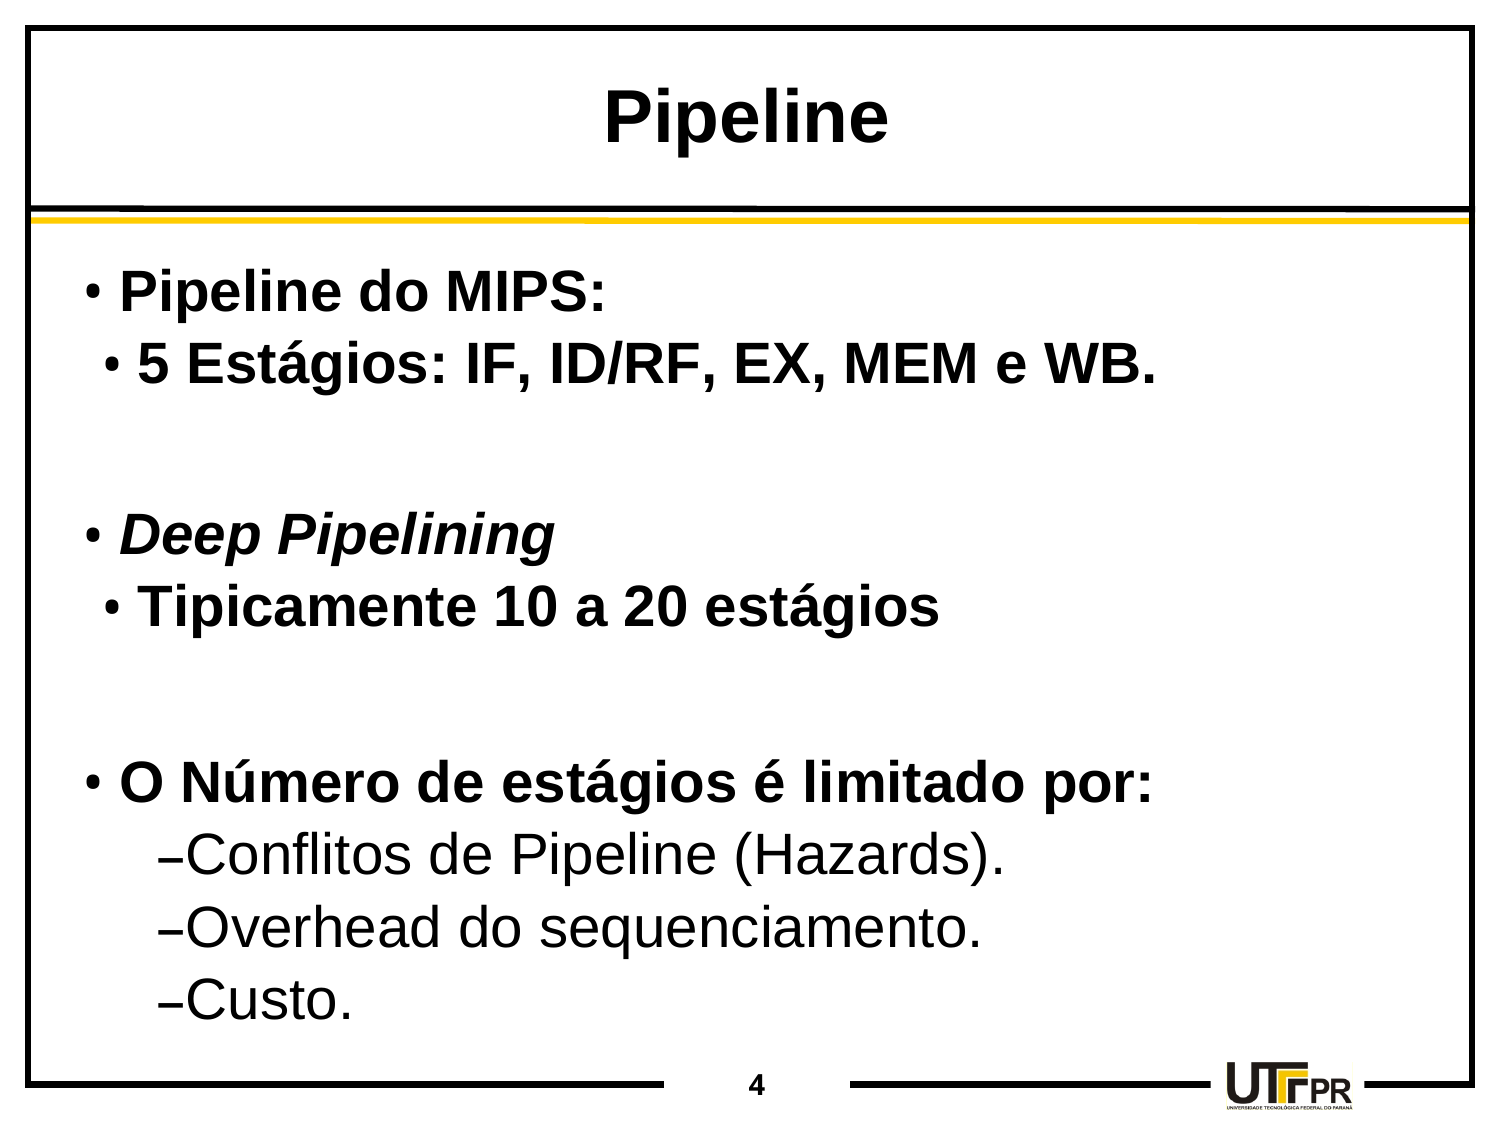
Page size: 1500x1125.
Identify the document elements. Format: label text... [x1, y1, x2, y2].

list Pipeline do MIPS: 5 Estágios: IF, ID/RF, EX, MEM e WB. Deep Pipelining Tipicamente 10 a 20 estágios O Número de estágios é limitado por: Conflitos de Pipeline (Hazards). Overhead do sequenciamento. Custo. [31, 257, 1461, 1023]
picture [1226, 1062, 1353, 1110]
title Pipeline [23, 35, 1471, 201]
